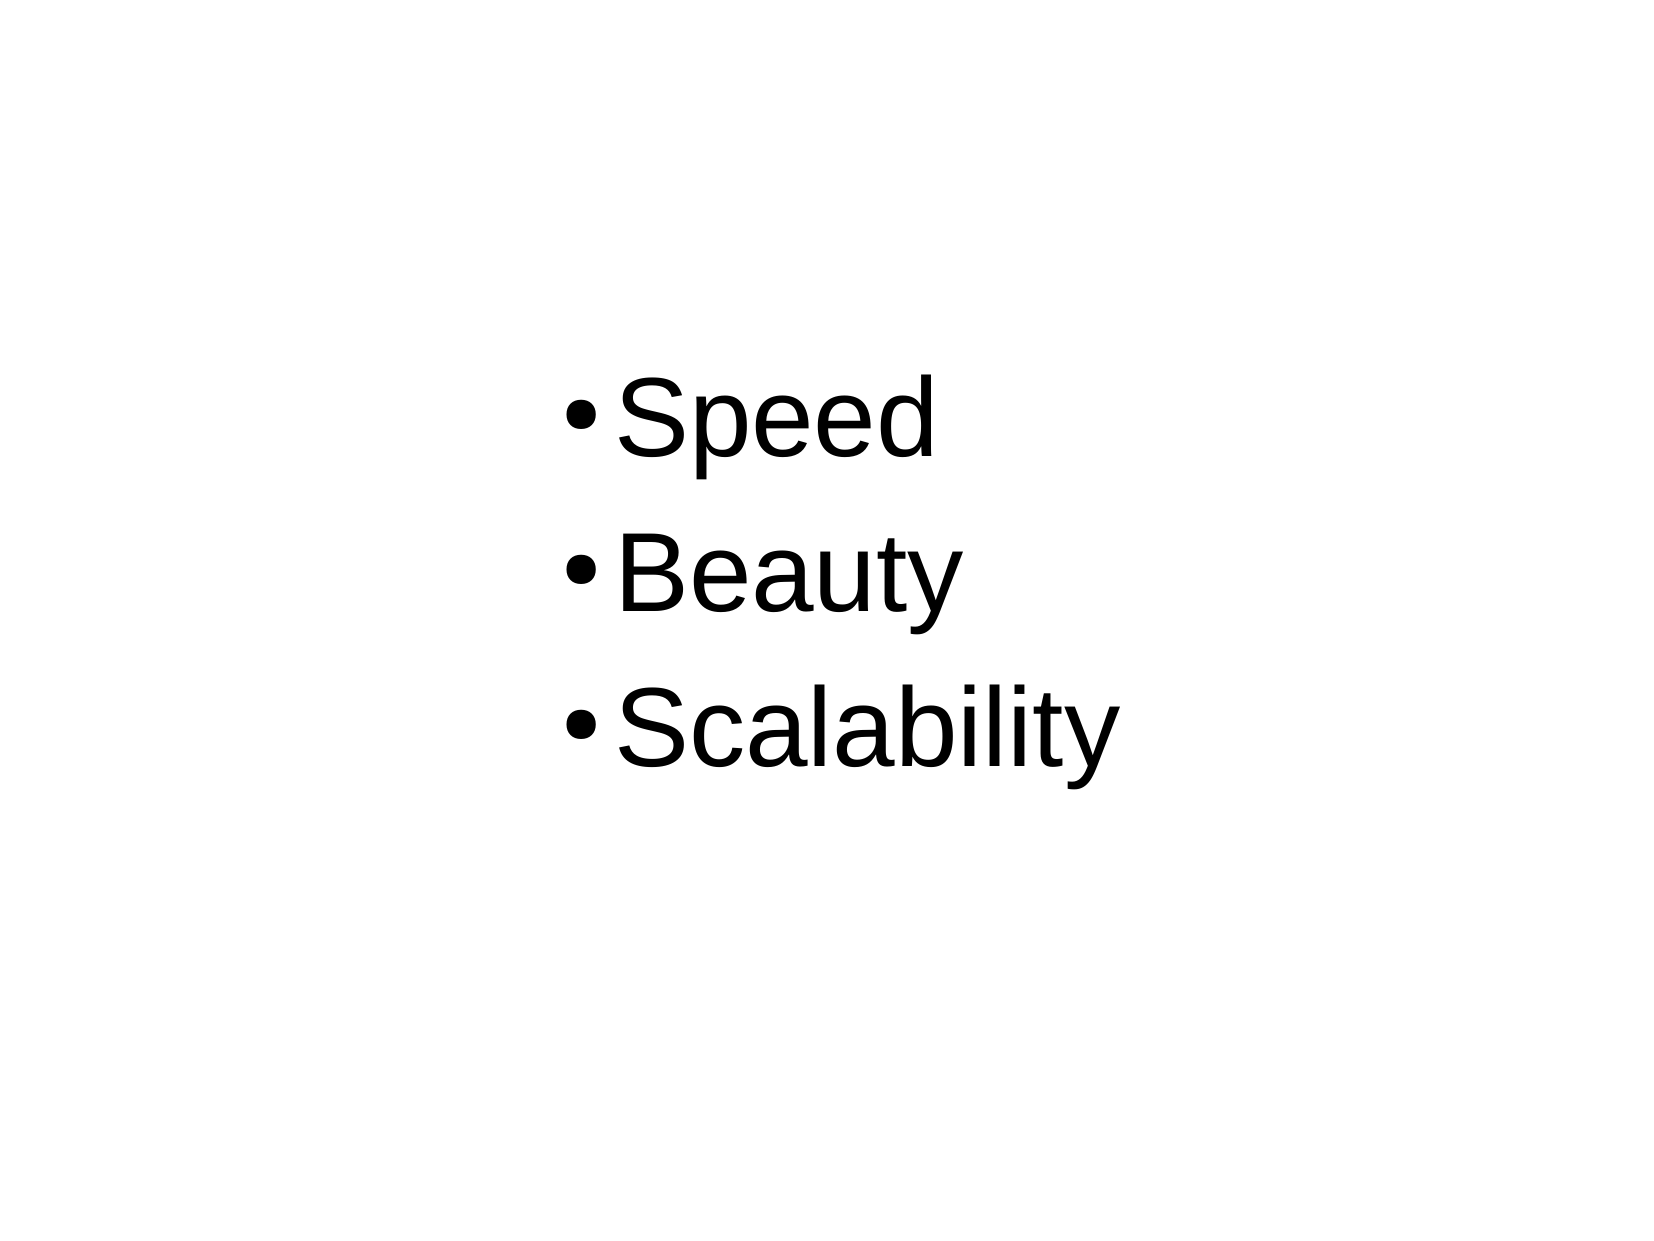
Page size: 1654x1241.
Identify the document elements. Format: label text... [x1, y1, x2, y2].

list Speed Beauty Scalability [543, 354, 1654, 1074]
